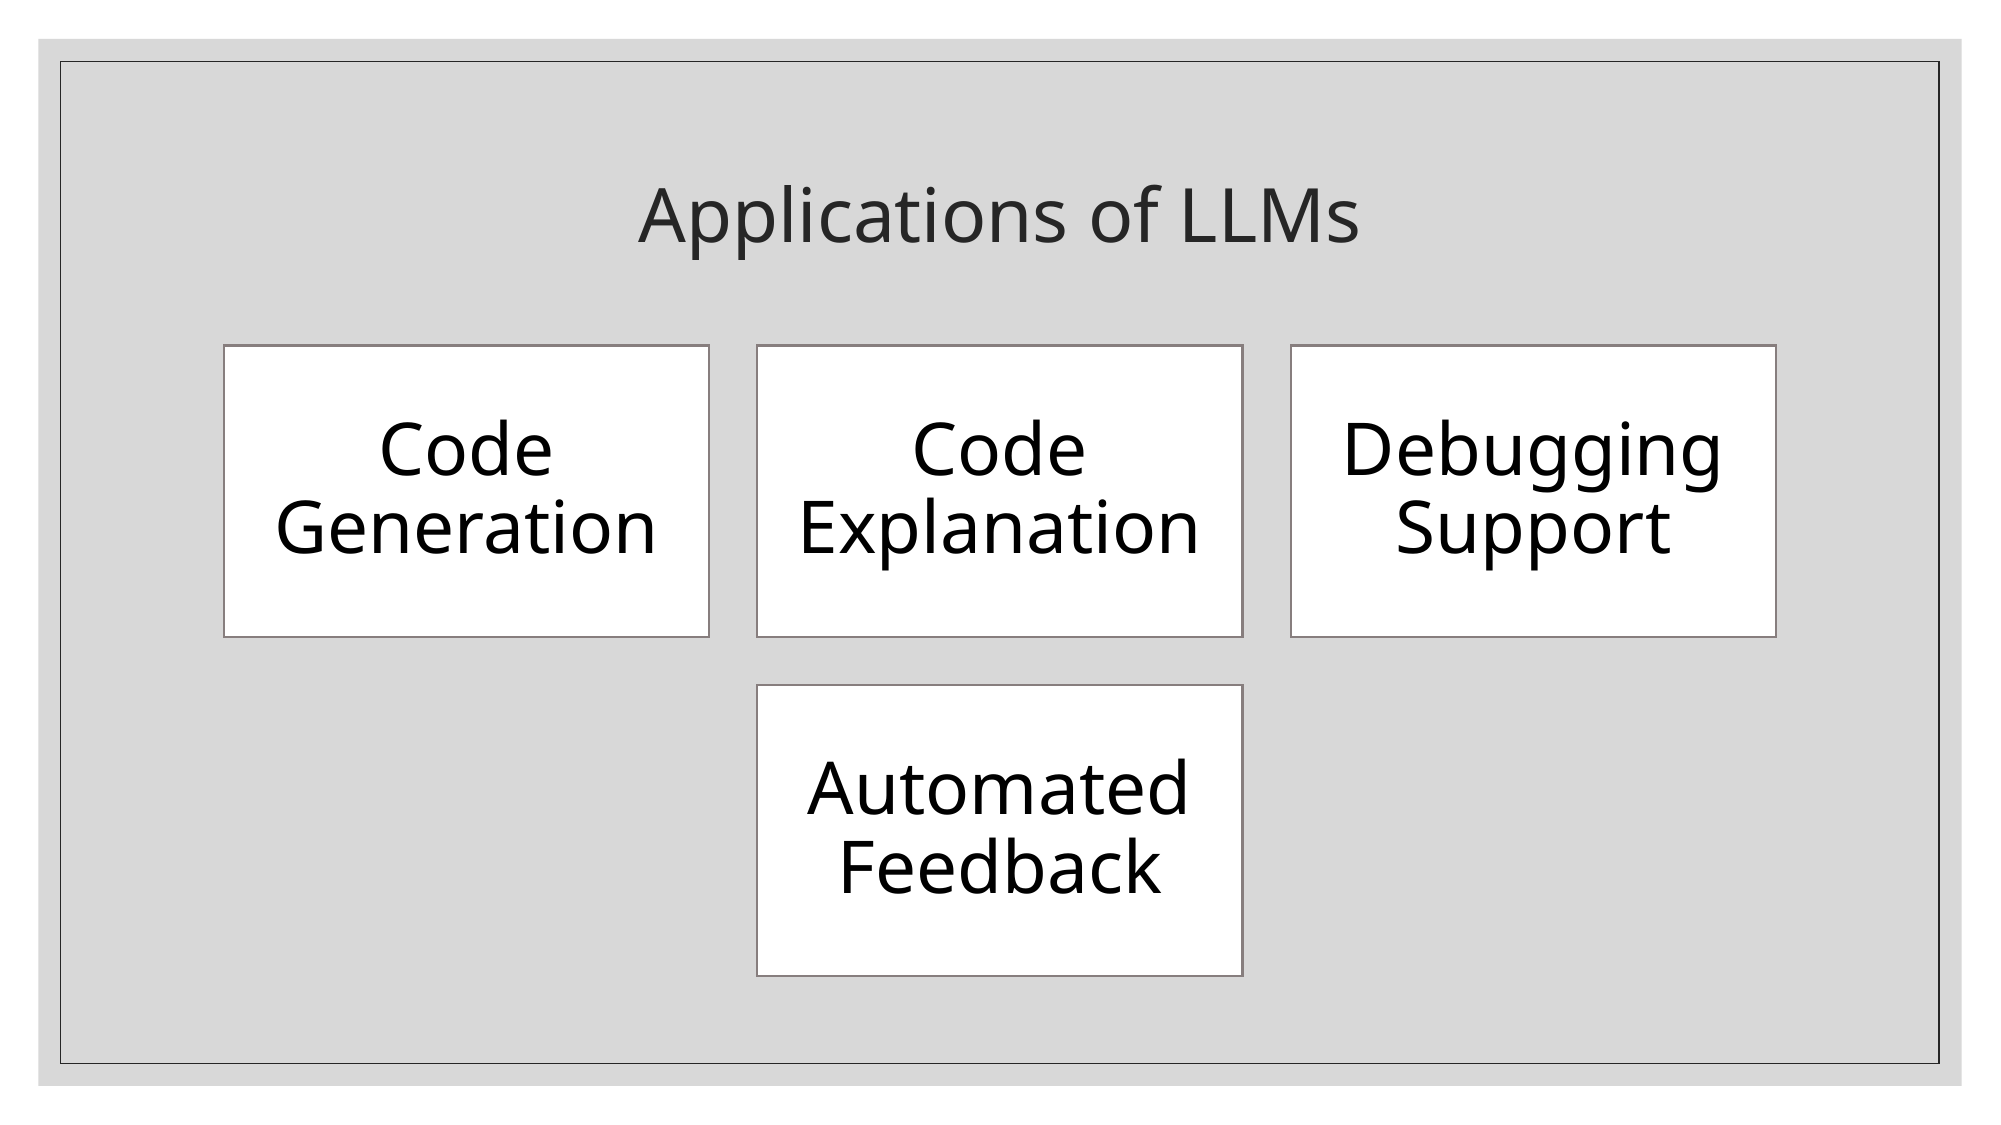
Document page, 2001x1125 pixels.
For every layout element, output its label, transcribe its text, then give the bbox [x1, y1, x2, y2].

text_box Debugging Support [1290, 345, 1777, 637]
text_box Code Generation [223, 345, 710, 637]
text_box Automated Feedback [757, 685, 1243, 977]
text_box Code Explanation [757, 345, 1243, 637]
title Applications of LLMs [174, 105, 1825, 331]
